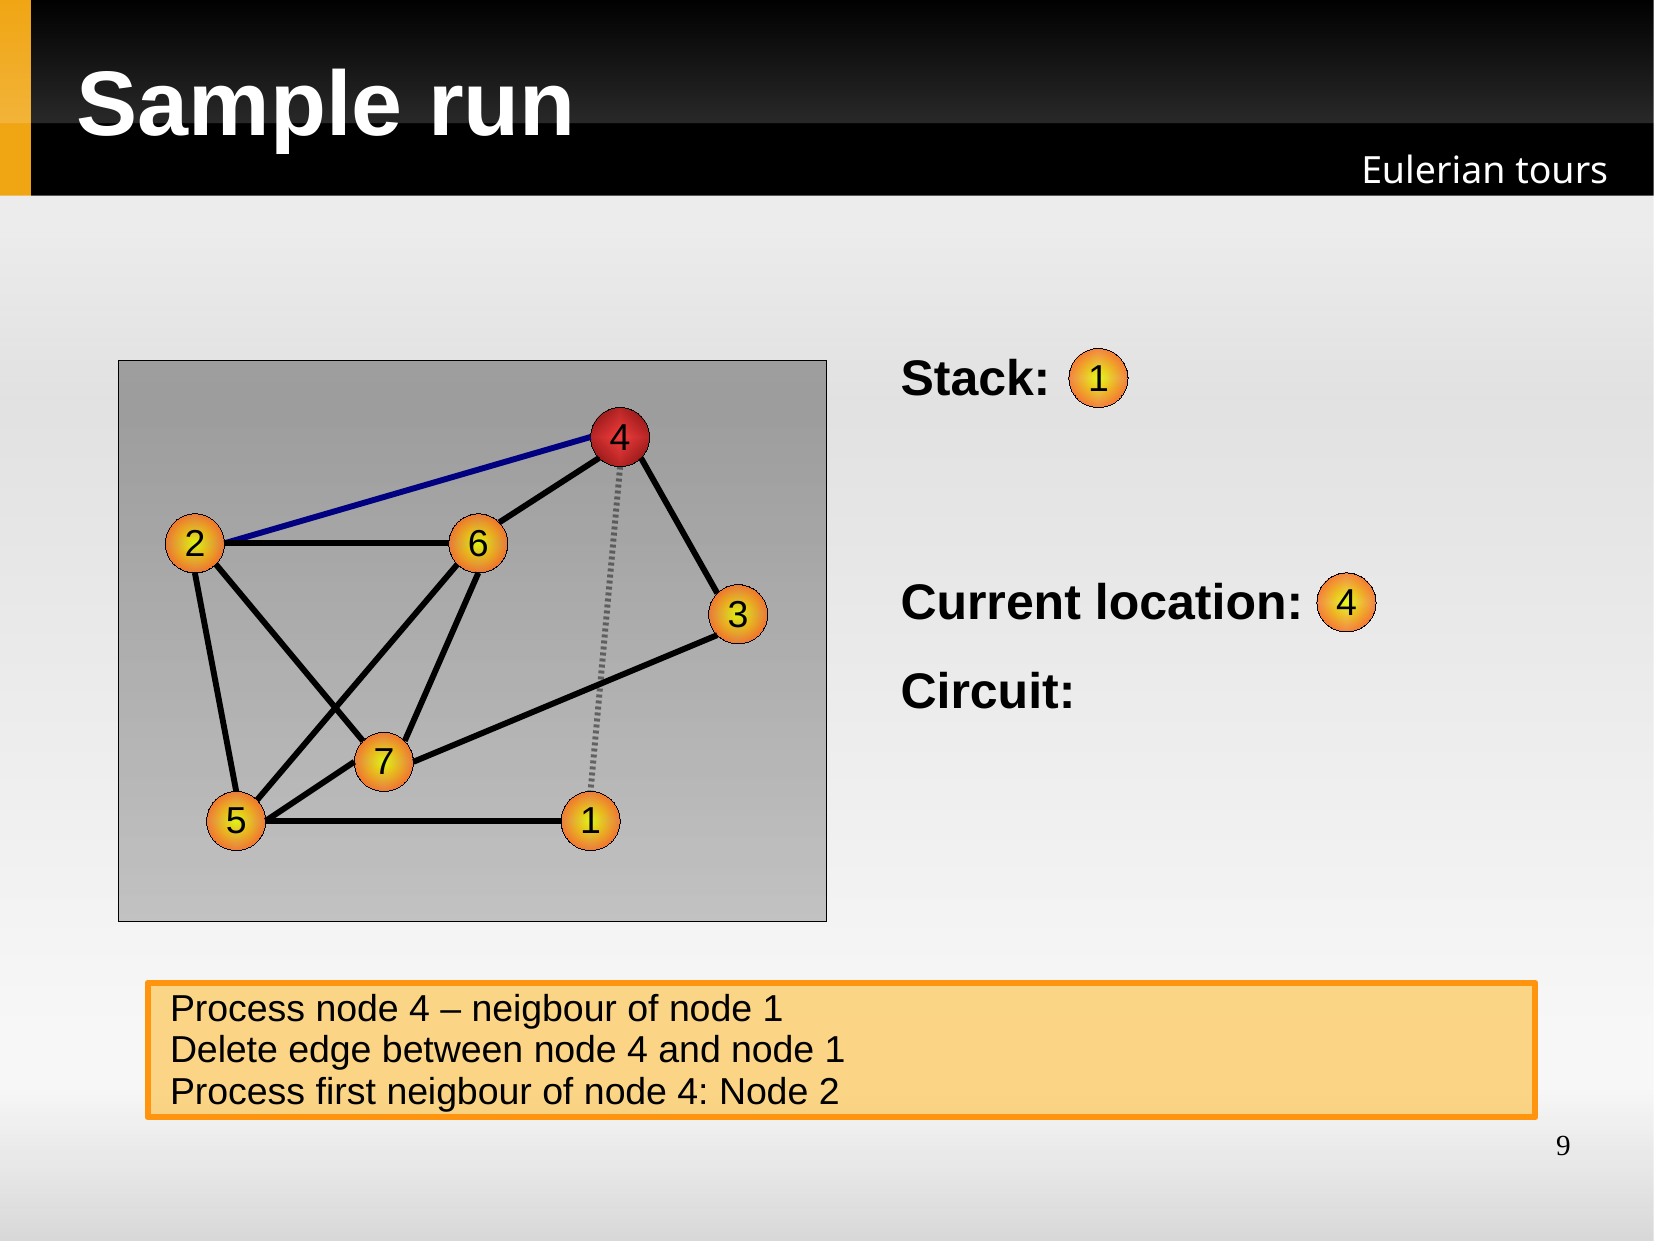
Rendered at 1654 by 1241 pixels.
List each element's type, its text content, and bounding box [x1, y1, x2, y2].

text_box Circuit: [885, 655, 1093, 727]
text_box 4 [590, 407, 650, 467]
text_box 3 [708, 584, 768, 644]
text_box [118, 360, 827, 922]
text_box Stack: [885, 342, 1123, 414]
text_box 4 [1316, 572, 1377, 632]
text_box Process node 4 – neigbour of node 1 Delete edge between node 4 and node 1 Process first neigbour of node 4: Node 2 [147, 982, 1536, 1118]
title Sample run [76, 0, 1565, 208]
text_box 7 [354, 732, 414, 792]
text_box 5 [206, 791, 266, 851]
text_box Current location: [885, 567, 1359, 638]
text_box 2 [165, 513, 225, 573]
text_box 1 [561, 791, 621, 851]
text_box 6 [448, 513, 508, 573]
picture [0, 0, 1654, 1241]
text_box 1 [1068, 348, 1129, 408]
